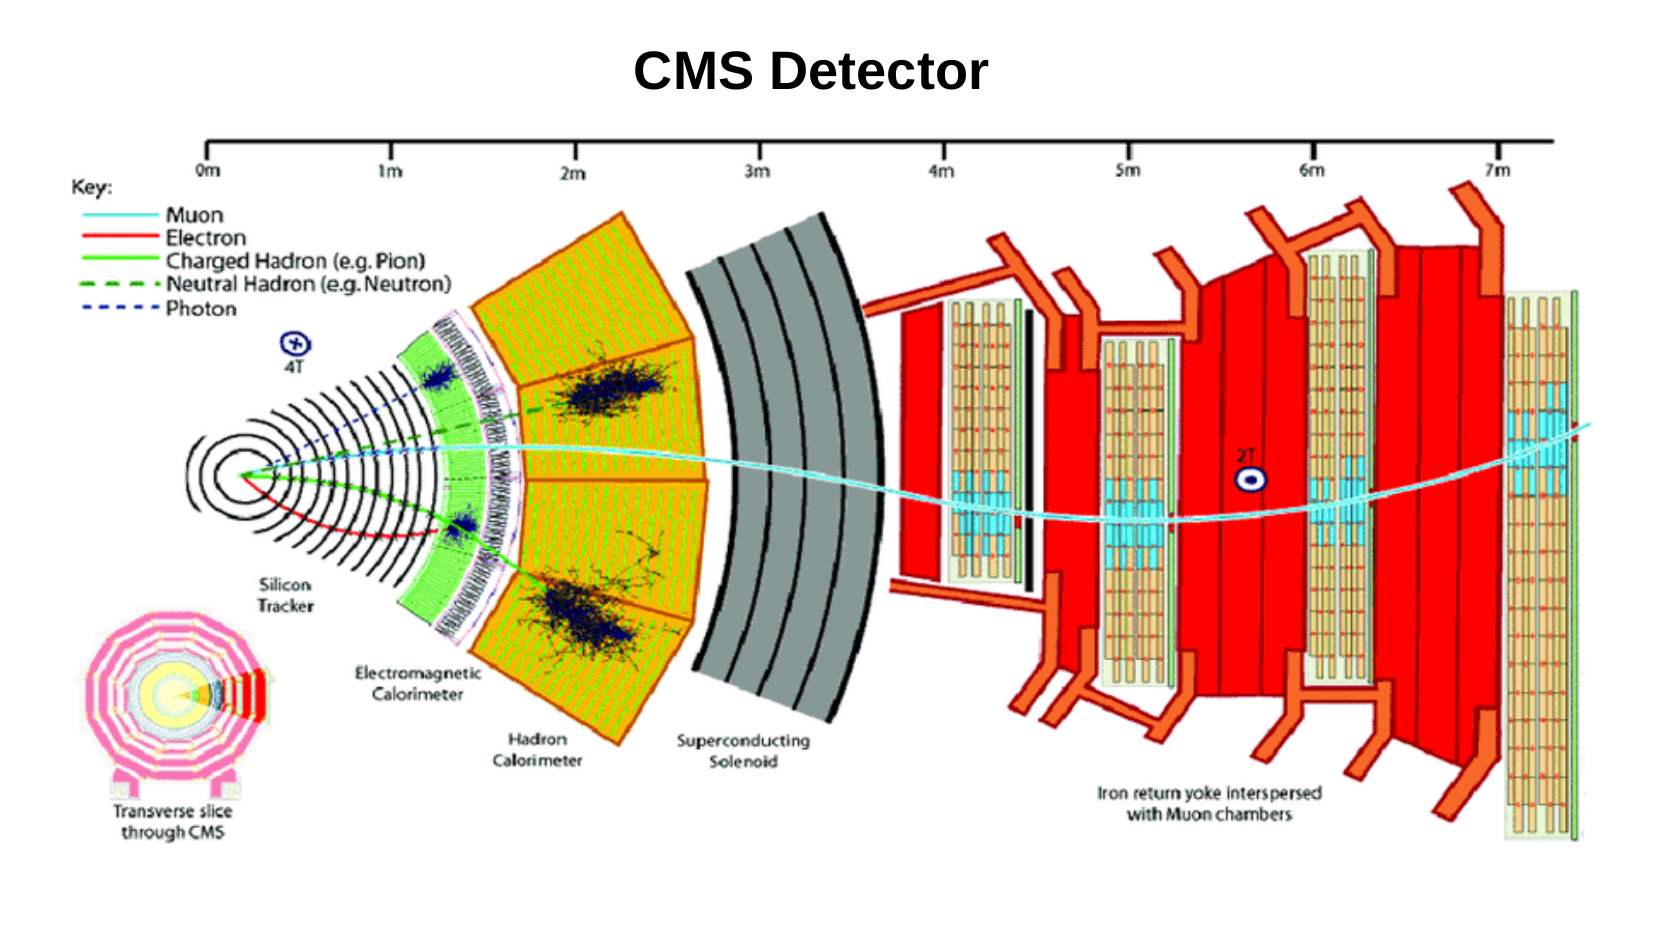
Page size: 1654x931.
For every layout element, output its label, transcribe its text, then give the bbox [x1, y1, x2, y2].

picture [59, 121, 1595, 861]
text_box CMS Detector [442, 33, 1182, 109]
